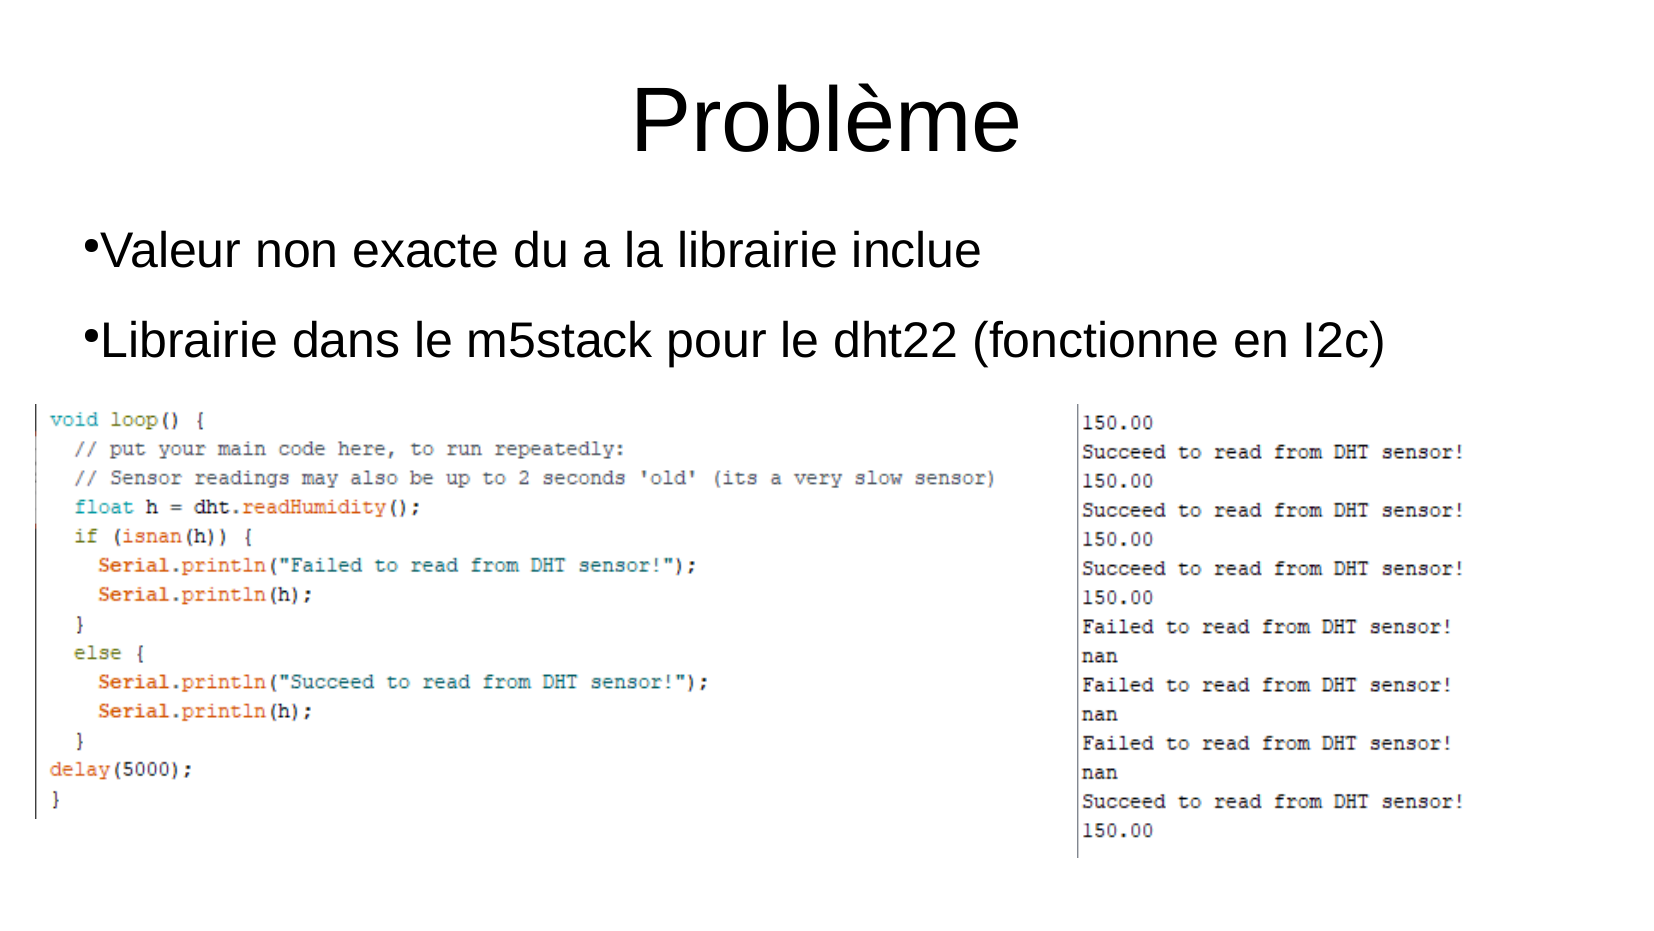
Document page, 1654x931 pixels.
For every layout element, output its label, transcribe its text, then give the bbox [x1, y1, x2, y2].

picture [35, 404, 1031, 819]
title Problème [82, 37, 1571, 193]
picture [1077, 404, 1498, 858]
list Valeur non exacte du a la librairie inclue Librairie dans le m5stack pour le dht22 (fonctionne en I2c) [82, 217, 1571, 758]
